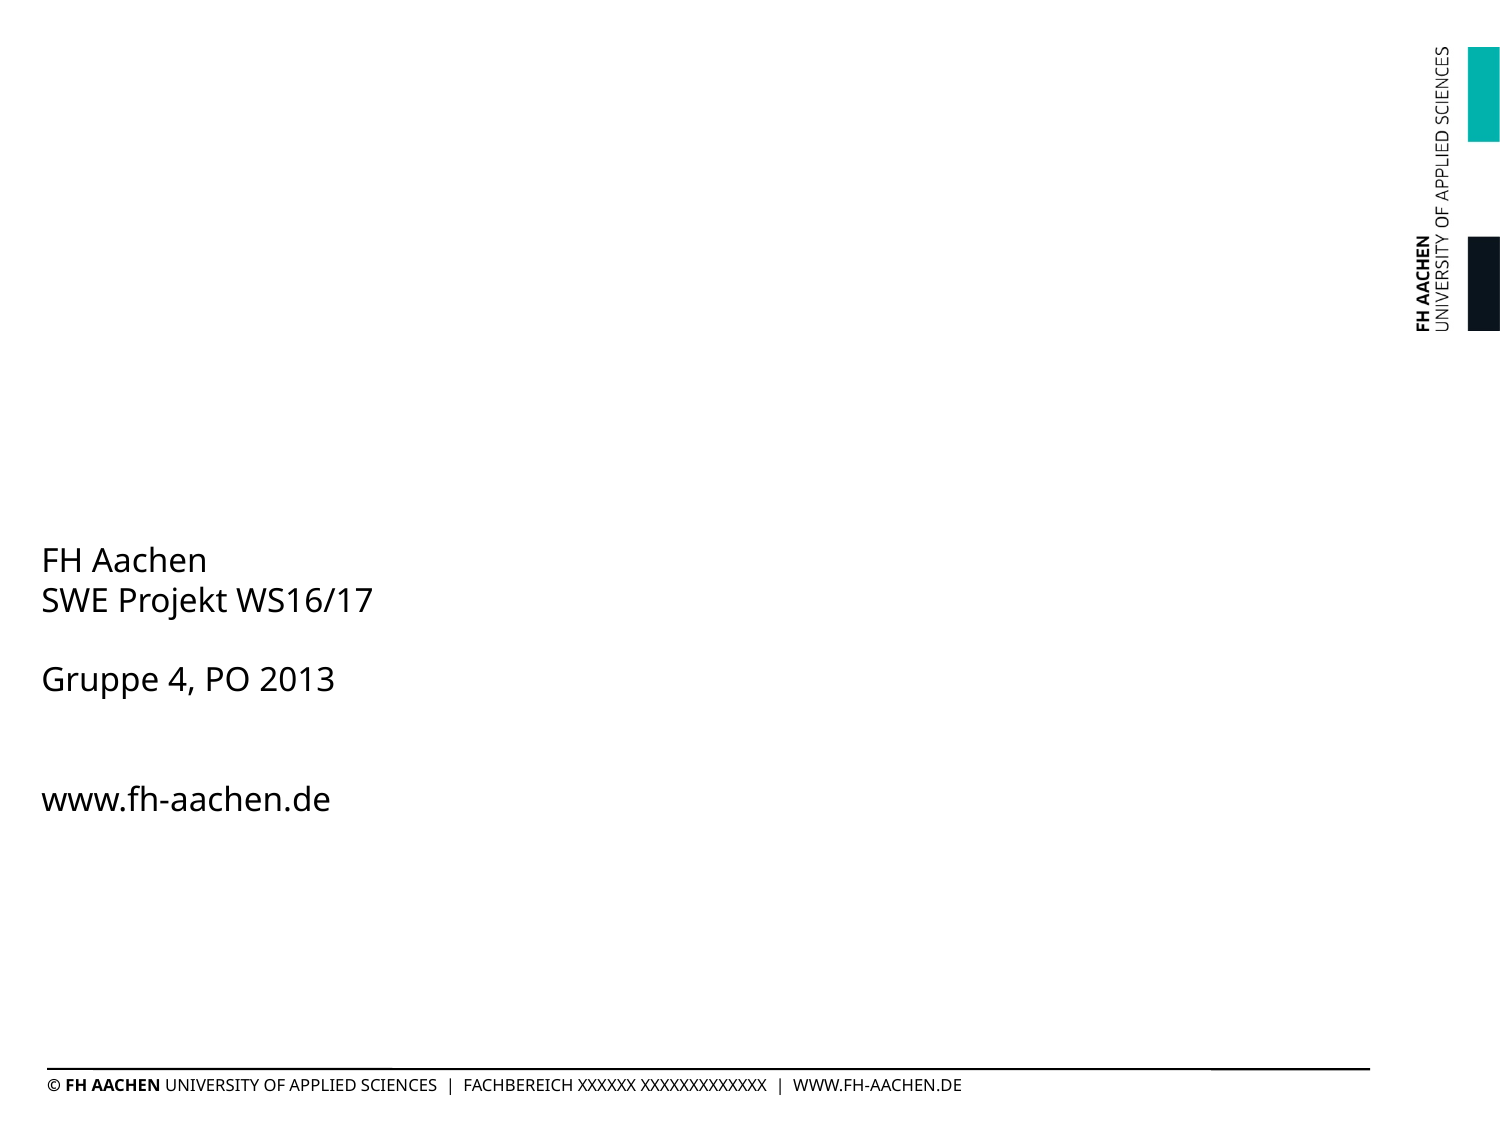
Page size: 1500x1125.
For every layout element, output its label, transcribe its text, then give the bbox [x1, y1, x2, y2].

title FH Aachen SWE Projekt WS16/17 Gruppe 4, PO 2013 www.fh-aachen.de [41, 538, 1365, 953]
picture [1404, 47, 1500, 331]
footer © FH AACHEN UNIVERSITY OF APPLIED SCIENCES | FACHBEREICH XXXXXX XXXXXXXXXXXXX | WWW.FH-AACHEN.DE [47, 1074, 1370, 1111]
